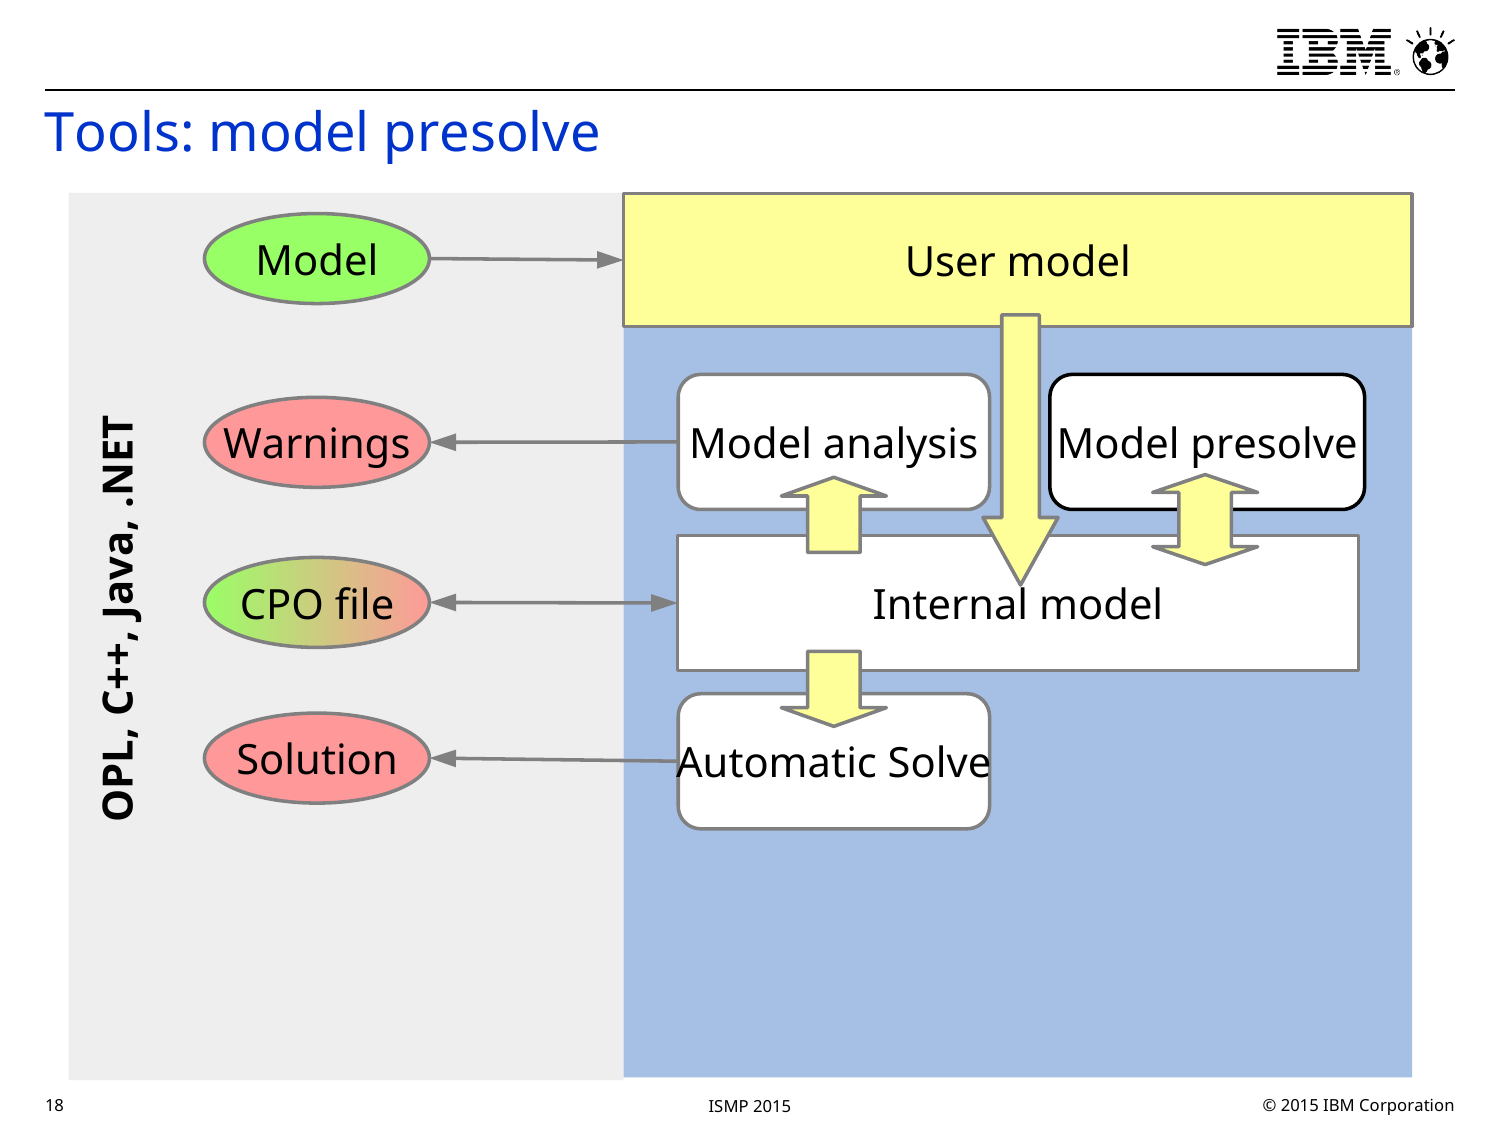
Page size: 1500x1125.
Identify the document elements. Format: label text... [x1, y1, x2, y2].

text_box Automatic Solve [678, 693, 990, 829]
text_box CPO file [204, 557, 430, 648]
text_box User model [623, 193, 1413, 327]
text_box Model analysis [678, 374, 990, 510]
title Tools: model presolve [29, 97, 1455, 203]
text_box Solution [204, 713, 430, 804]
text_box Warnings [204, 397, 430, 488]
text_box Internal model [677, 535, 1359, 671]
text_box Model presolve [1049, 374, 1365, 510]
text_box OPL, C++, Java, .NET [83, 425, 149, 838]
text_box Model [204, 213, 430, 304]
picture [1260, 10, 1468, 90]
text_box [68, 203, 1413, 1081]
